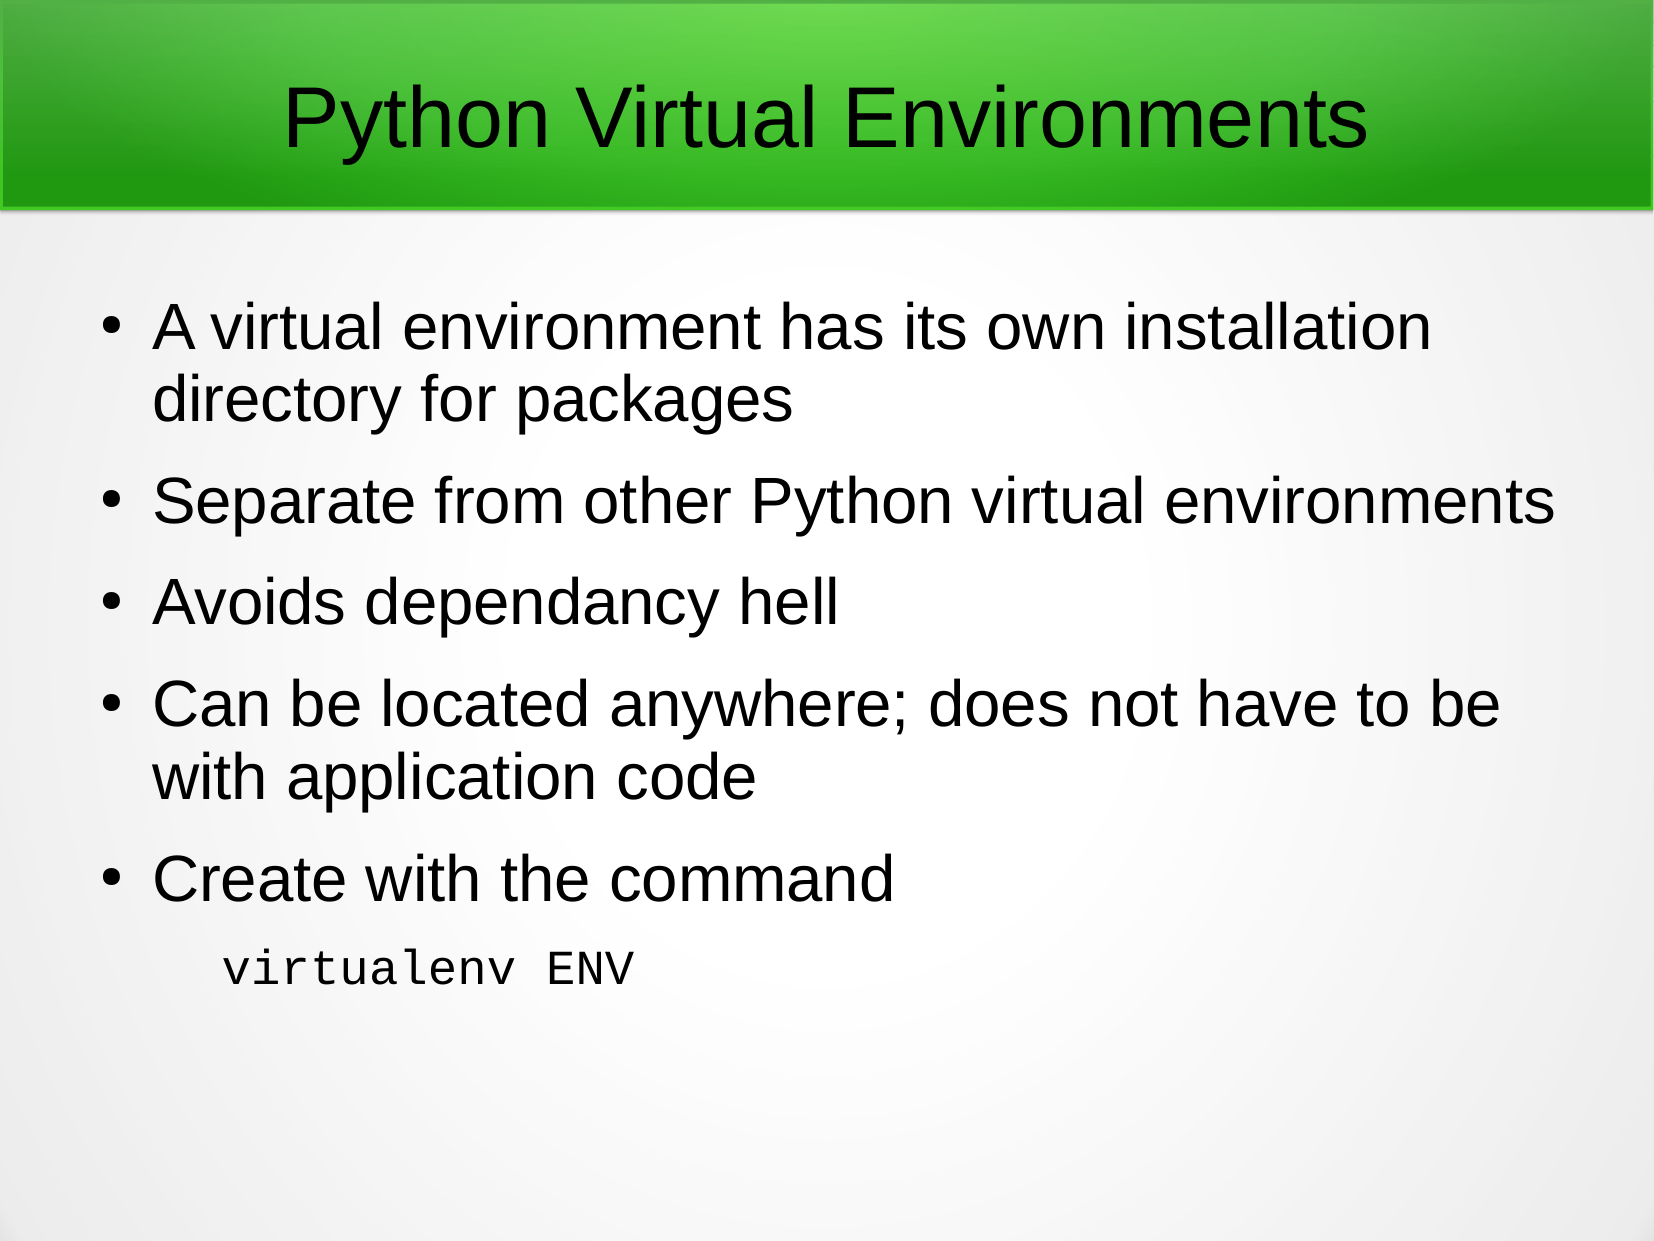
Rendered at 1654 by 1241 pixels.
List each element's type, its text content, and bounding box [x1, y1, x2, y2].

list A virtual environment has its own installation directory for packages Separate from other Python virtual environments Avoids dependancy hell Can be located anywhere; does not have to be with application code Create with the command virtualenv ENV [82, 290, 1571, 1010]
title Python Virtual Environments [82, 47, 1571, 189]
